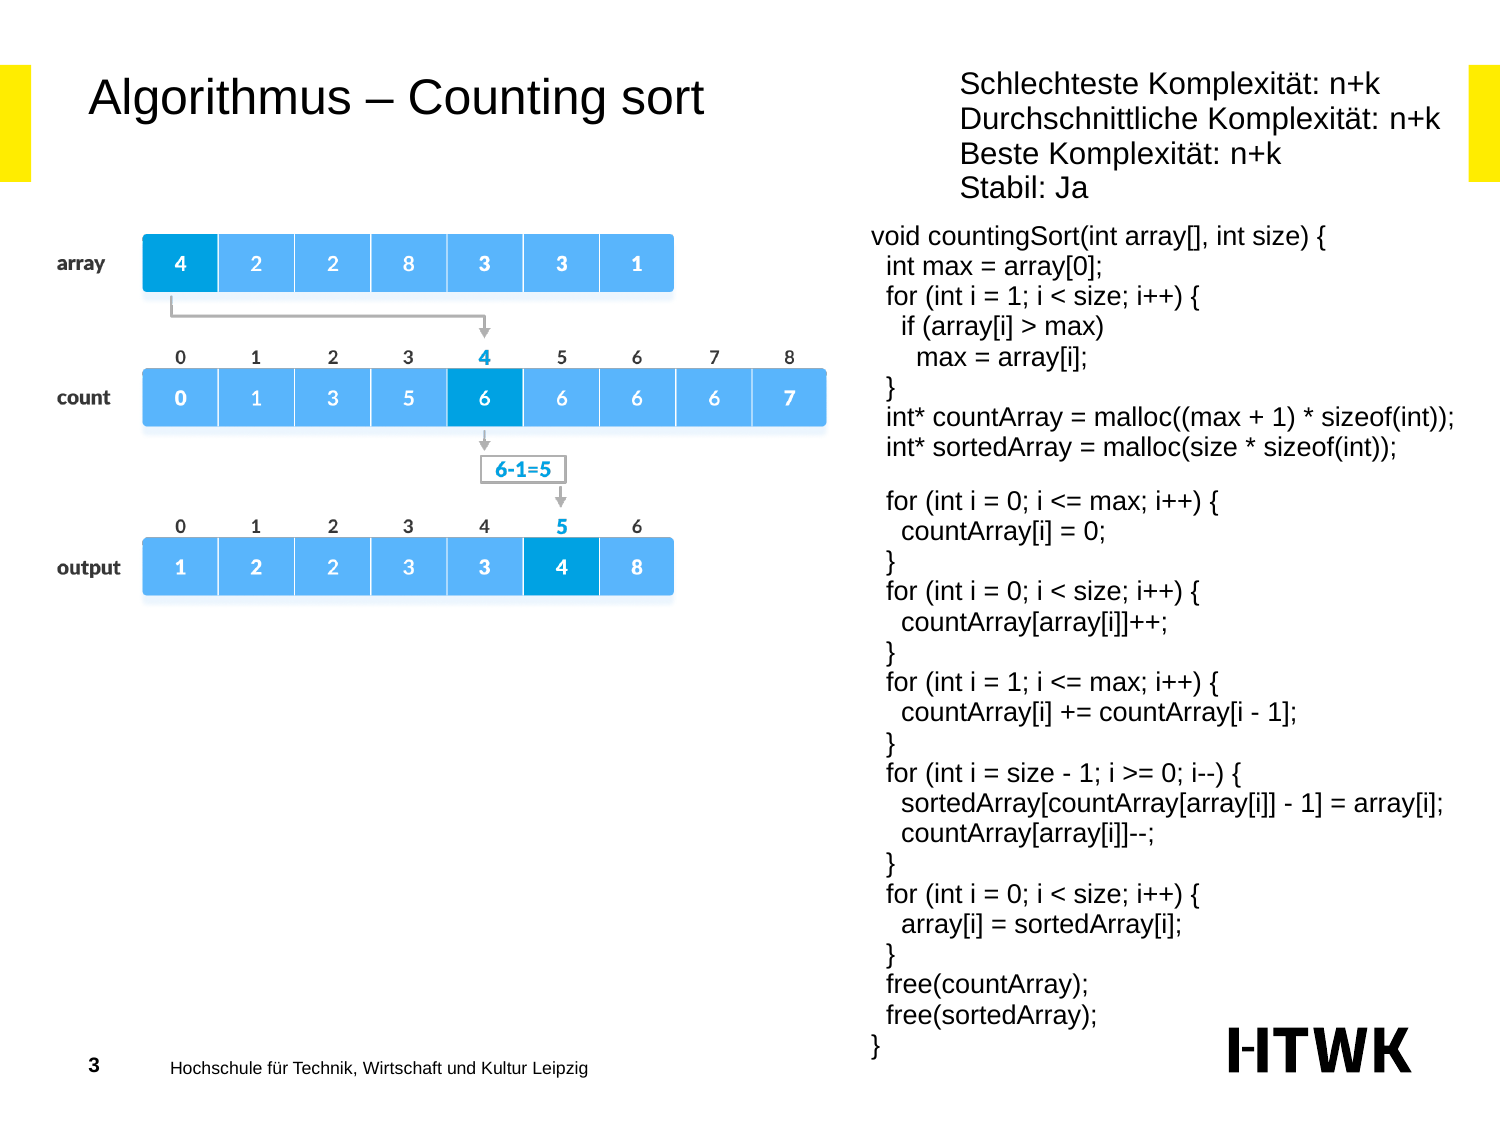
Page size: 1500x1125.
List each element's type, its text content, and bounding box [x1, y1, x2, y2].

slide_number <Foliennummer> [88, 1018, 149, 1078]
title Algorithmus – Counting sort [88, 59, 944, 177]
picture [29, 206, 854, 623]
text_box Schlechteste Komplexität: n+k Durchschnittliche Komplexität: n+k Beste Komplexität: n+k Stabil: Ja [944, 59, 1484, 213]
text_box void countingSort(int array[], int size) { int max = array[0]; for (int i = 1; i < size; i++) { if (array[i] > max) max = array[i]; } int* countArray = malloc((max + 1) * sizeof(int)); int* sortedArray = malloc(size * sizeof(int)); for (int i = 0; i <= max; i++) { countArray[i] = 0; } for (int i = 0; i < size; i++) { countArray[array[i]]++; } for (int i = 1; i <= max; i++) { countArray[i] += countArray[i - 1]; } for (int i = size - 1; i >= 0; i--) { sortedArray[countArray[array[i]] - 1] = array[i]; countArray[array[i]]--; } for (int i = 0; i < size; i++) { array[i] = sortedArray[i]; } free(countArray); free(sortedArray); } [856, 213, 1500, 1125]
